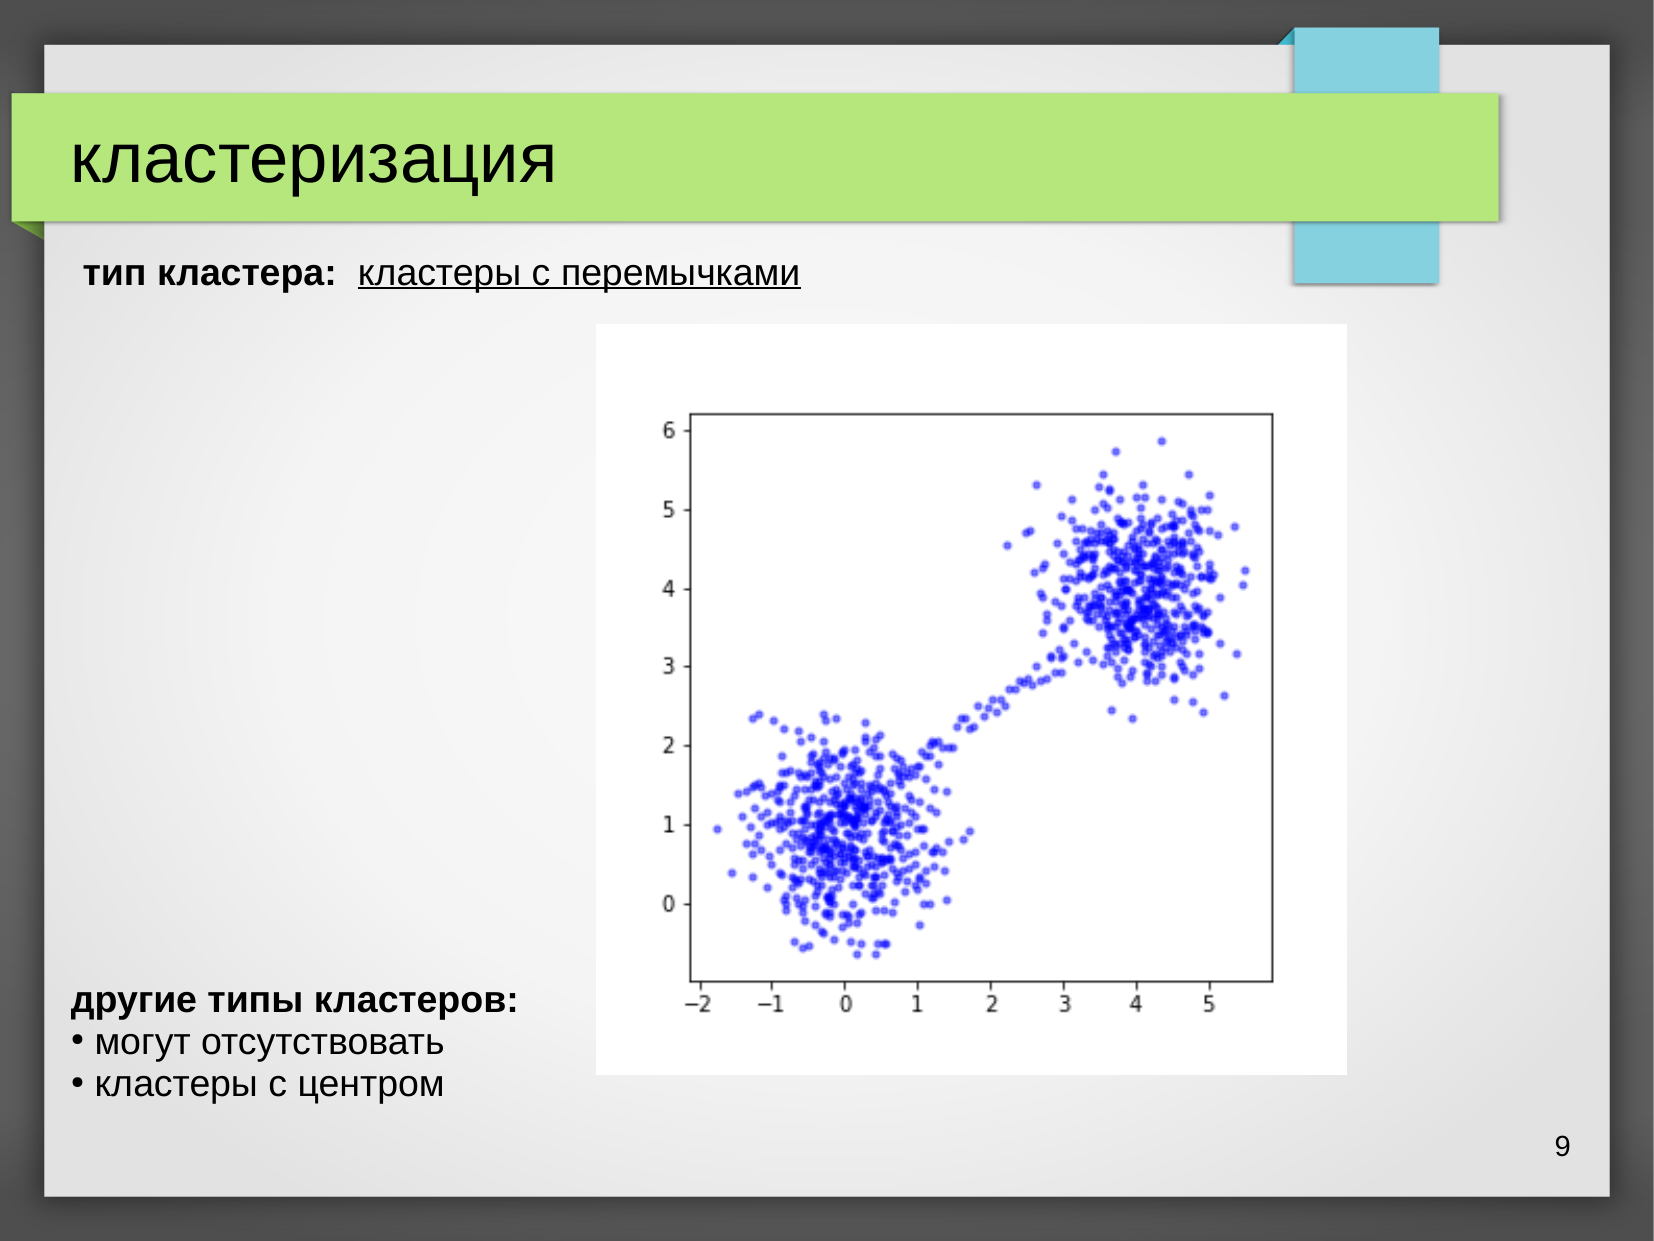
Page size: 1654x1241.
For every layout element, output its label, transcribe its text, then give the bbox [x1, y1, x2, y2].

text_box другие типы кластеров: могут отсутствовать кластеры с центром [70, 968, 567, 1157]
title кластеризация [70, 118, 1205, 199]
picture [0, 0, 1654, 1241]
subtitle тип кластера: кластеры с перемычками [82, 236, 863, 309]
